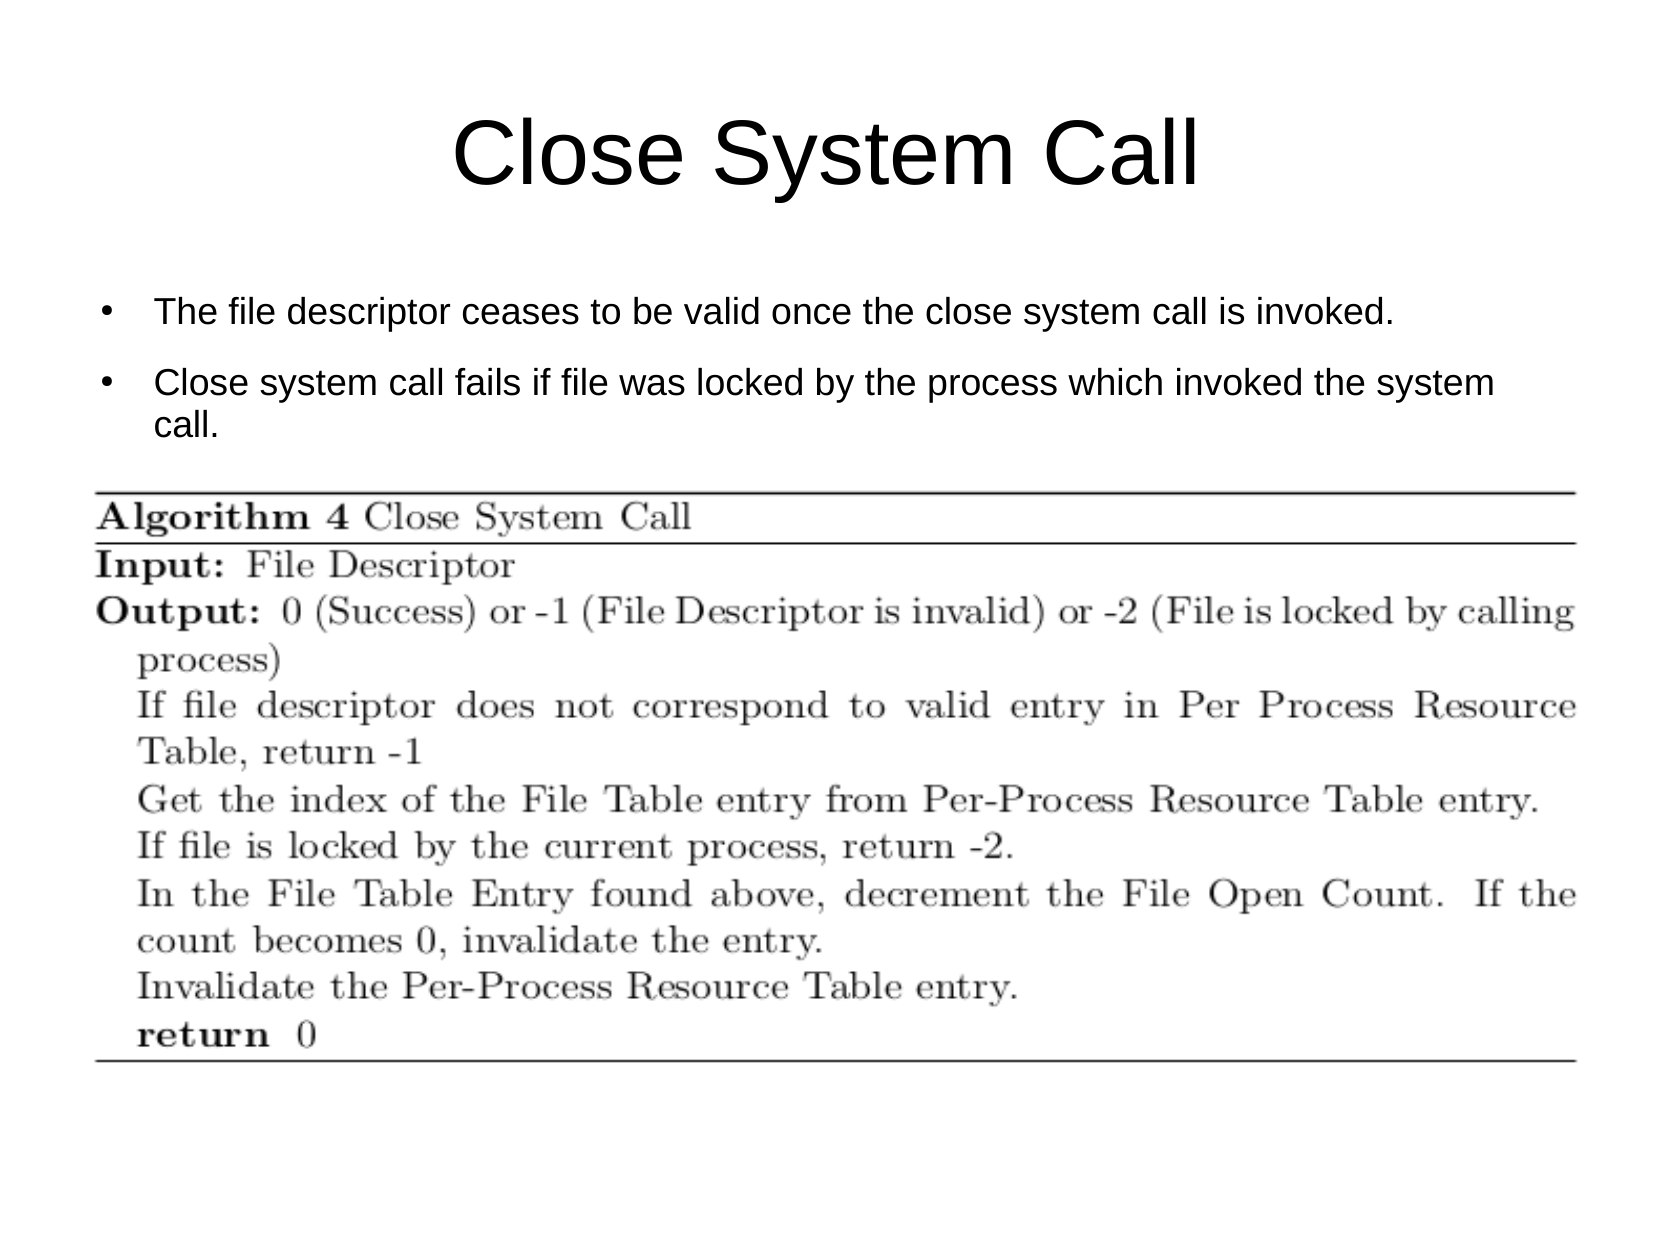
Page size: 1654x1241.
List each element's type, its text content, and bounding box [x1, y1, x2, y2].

list The file descriptor ceases to be valid once the close system call is invoked. Close system call fails if file was locked by the process which invoked the system call. [82, 290, 1571, 464]
picture [70, 464, 1607, 1099]
title Close System Call [82, 49, 1571, 257]
